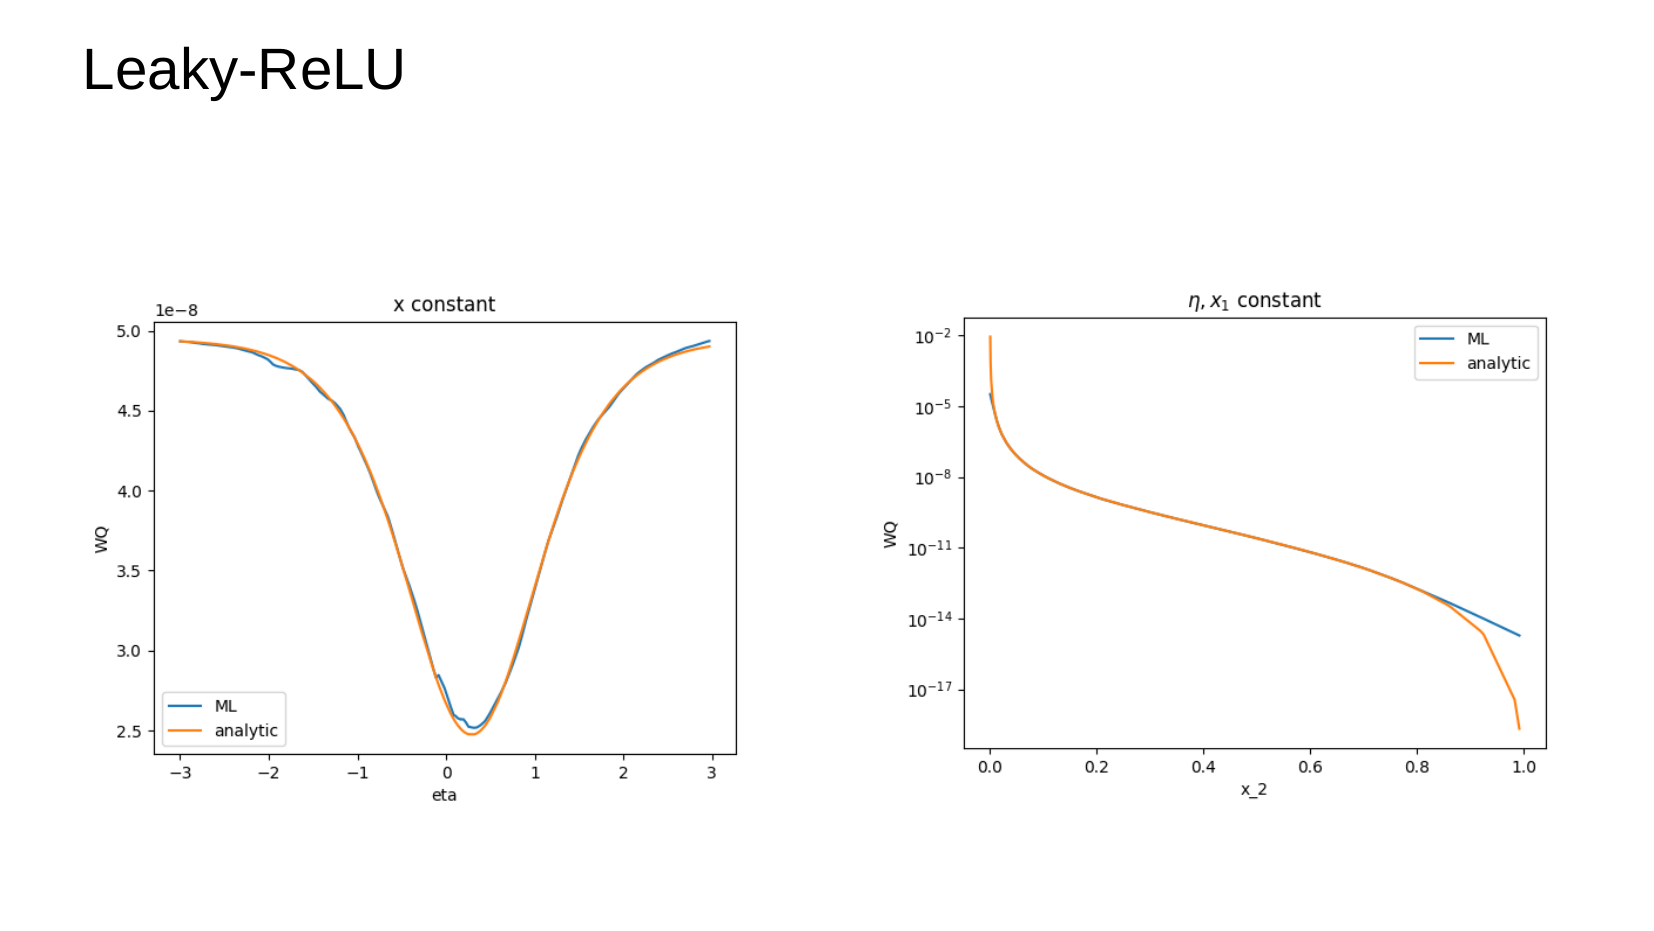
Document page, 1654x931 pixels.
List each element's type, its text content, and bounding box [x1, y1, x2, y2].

picture [870, 250, 1621, 811]
title Leaky-ReLU [82, 37, 1571, 193]
picture [60, 254, 811, 817]
